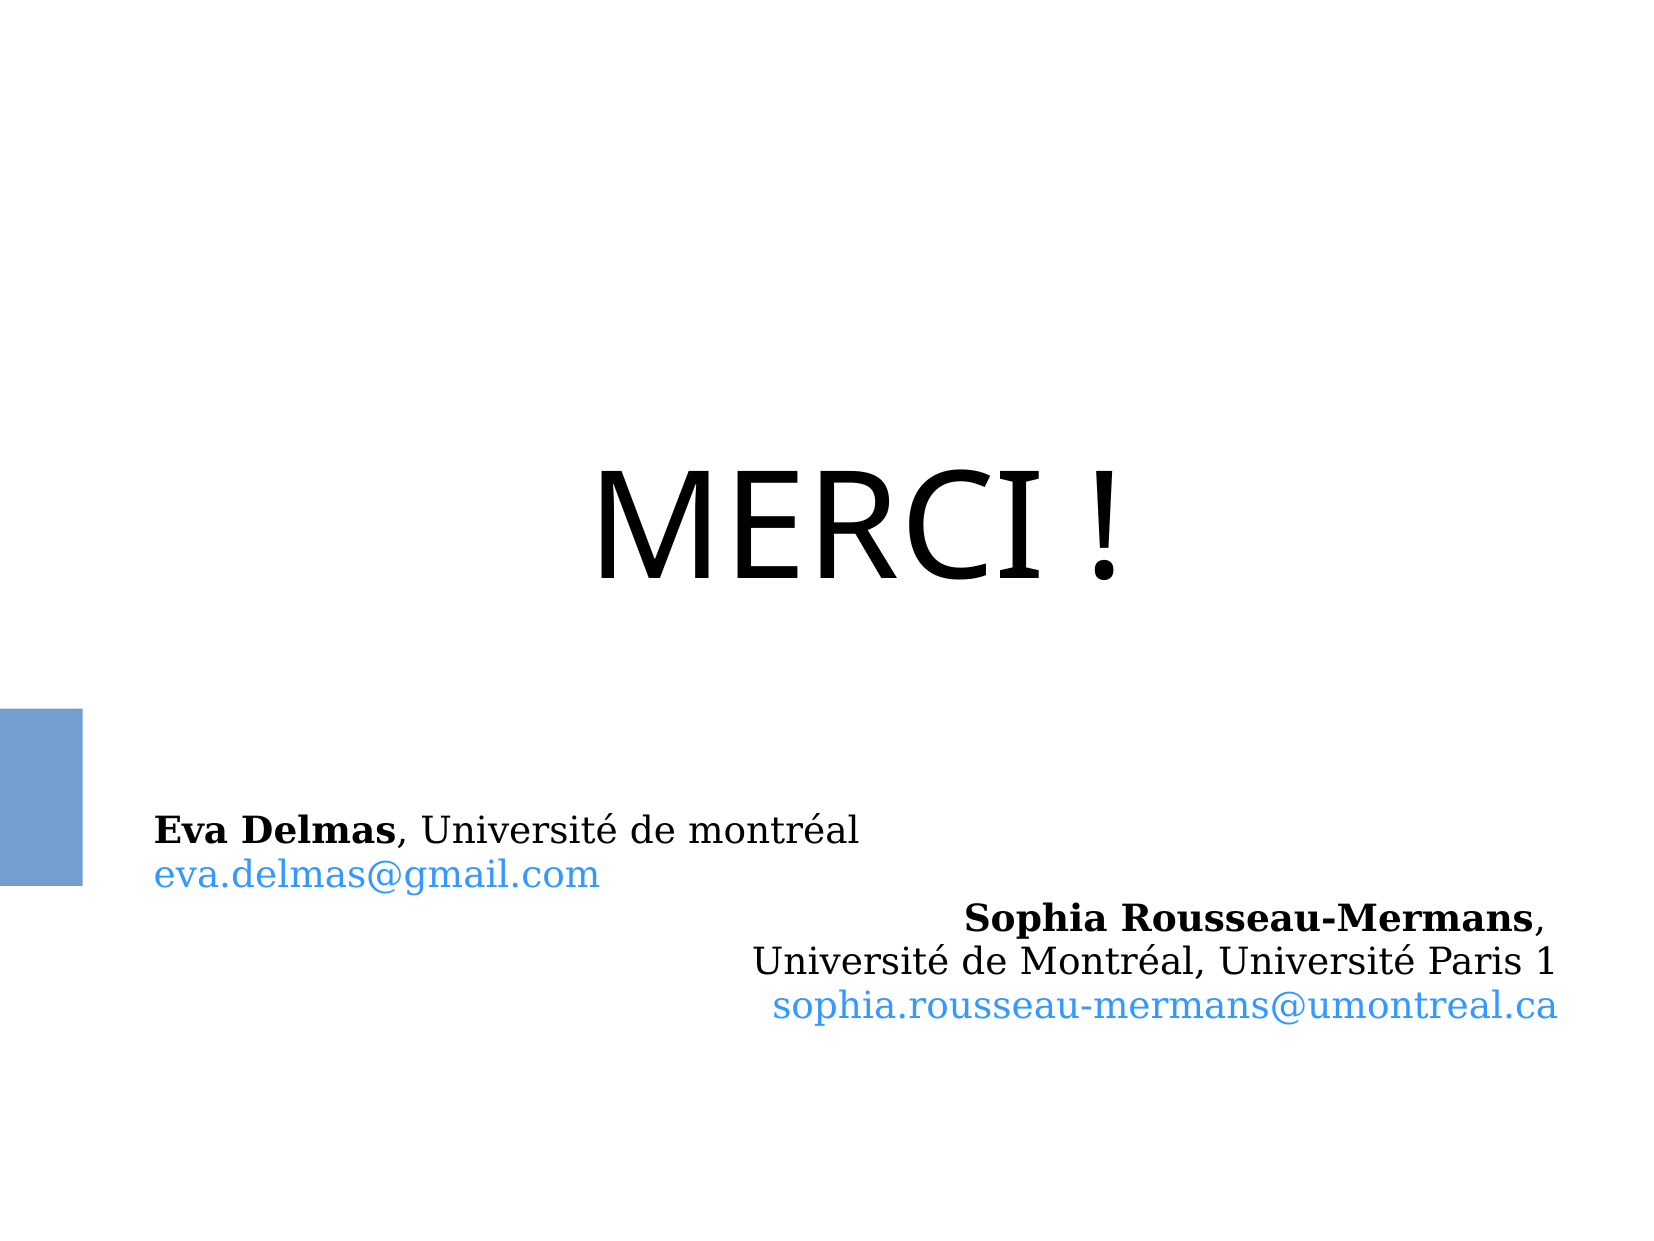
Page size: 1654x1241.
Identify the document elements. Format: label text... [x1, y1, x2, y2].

subtitle MERCI ! Eva Delmas, Université de montréal eva.delmas@gmail.com Sophia Rousseau-Mermans, Université de Montréal, Université Paris 1 sophia.rousseau-mermans@umontreal.ca [153, 113, 1560, 1209]
